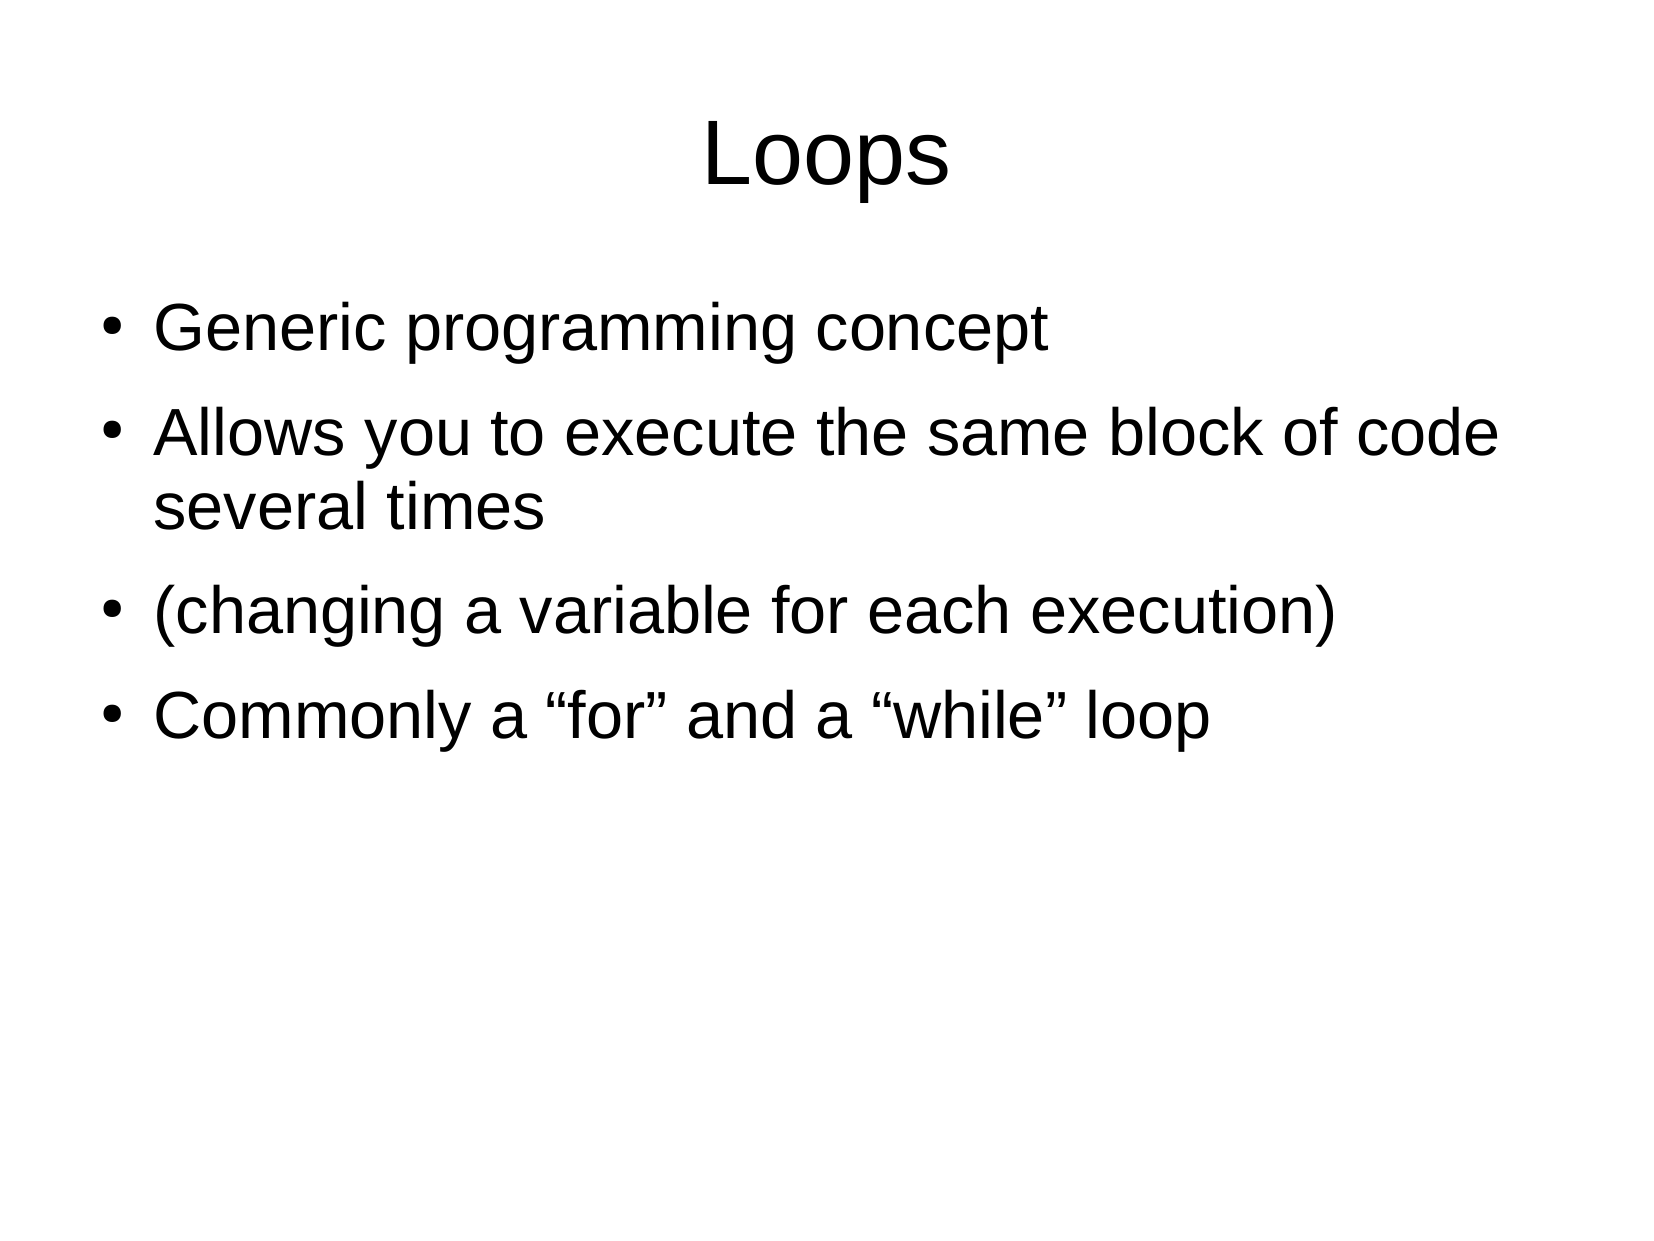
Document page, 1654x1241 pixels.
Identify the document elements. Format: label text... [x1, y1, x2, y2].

title Loops [82, 49, 1571, 257]
list Generic programming concept Allows you to execute the same block of code several times (changing a variable for each execution) Commonly a “for” and a “while” loop [82, 290, 1571, 1010]
